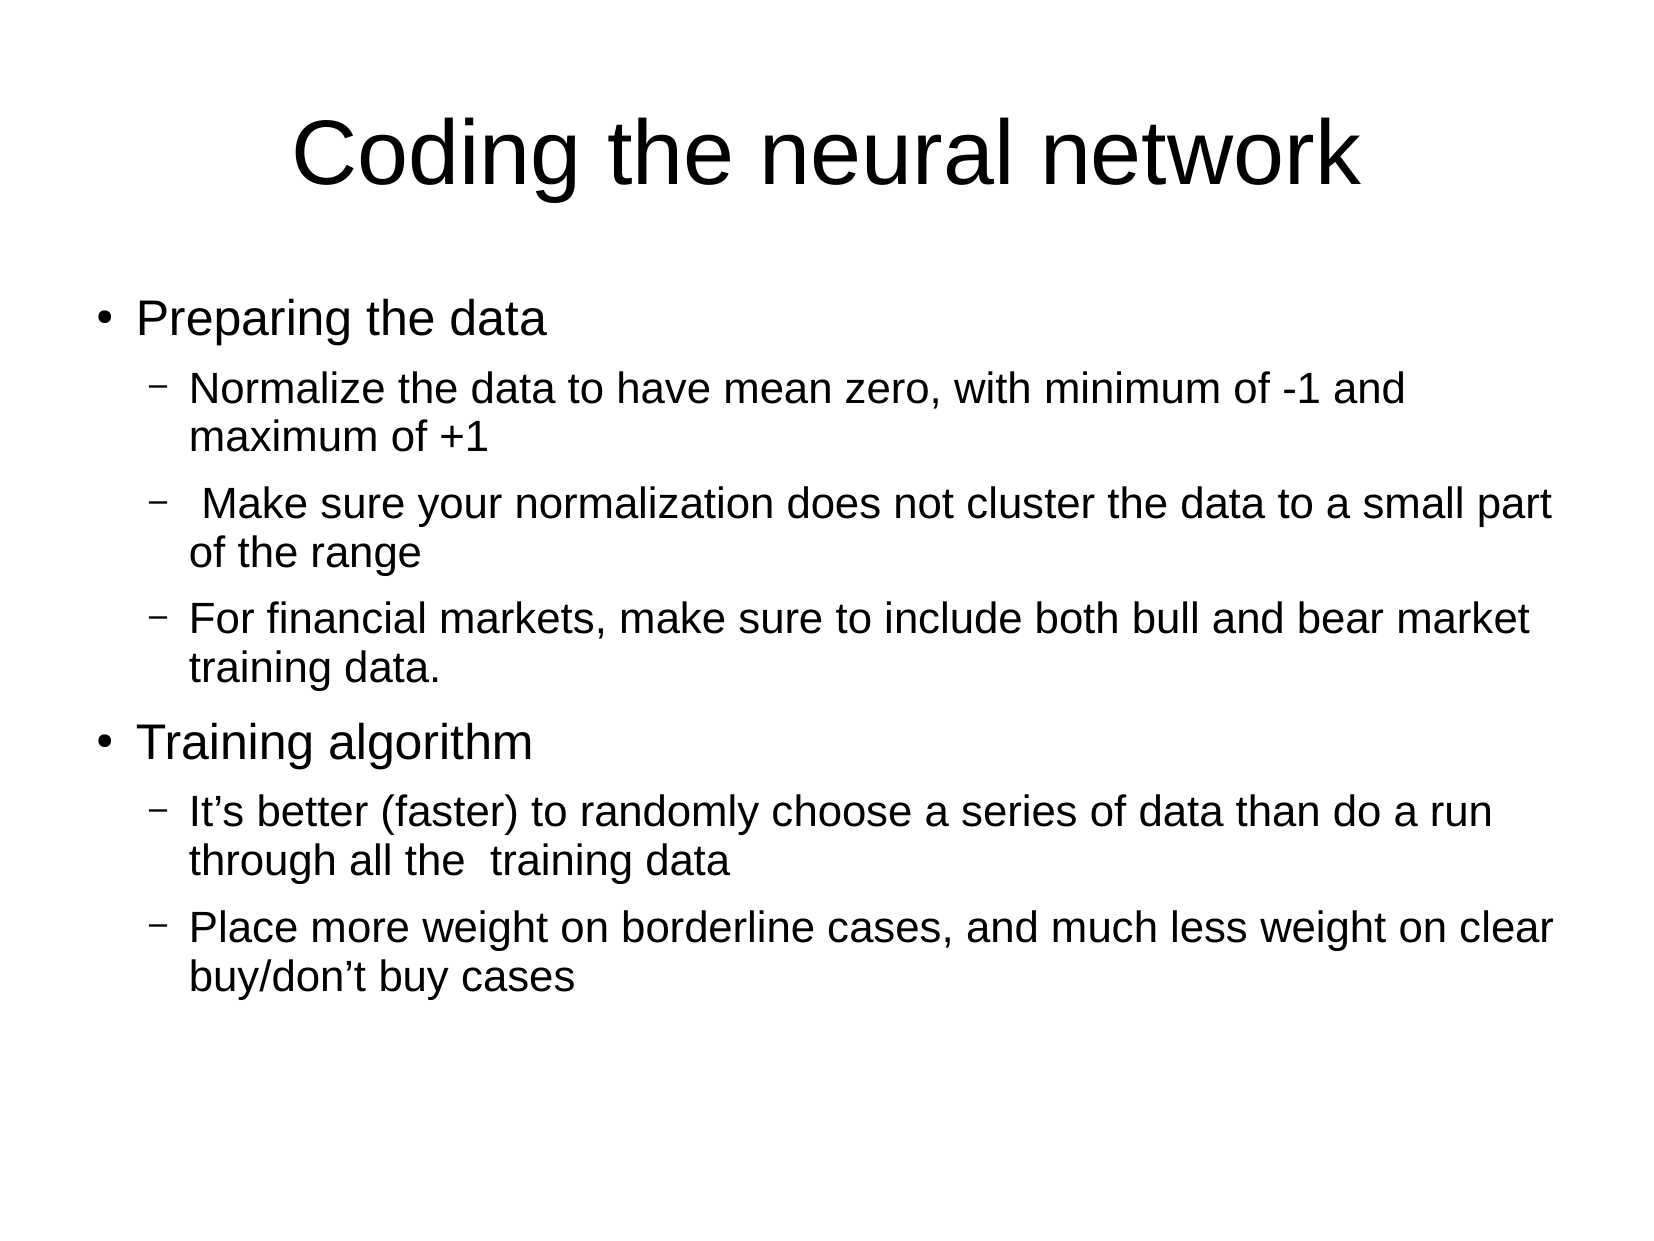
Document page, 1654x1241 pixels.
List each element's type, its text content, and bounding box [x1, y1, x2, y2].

list Preparing the data Normalize the data to have mean zero, with minimum of -1 and maximum of +1 Make sure your normalization does not cluster the data to a small part of the range For financial markets, make sure to include both bull and bear market training data. Training algorithm It’s better (faster) to randomly choose a series of data than do a run through all the training data Place more weight on borderline cases, and much less weight on clear buy/don’t buy cases [82, 290, 1571, 1010]
title Coding the neural network [82, 49, 1571, 257]
